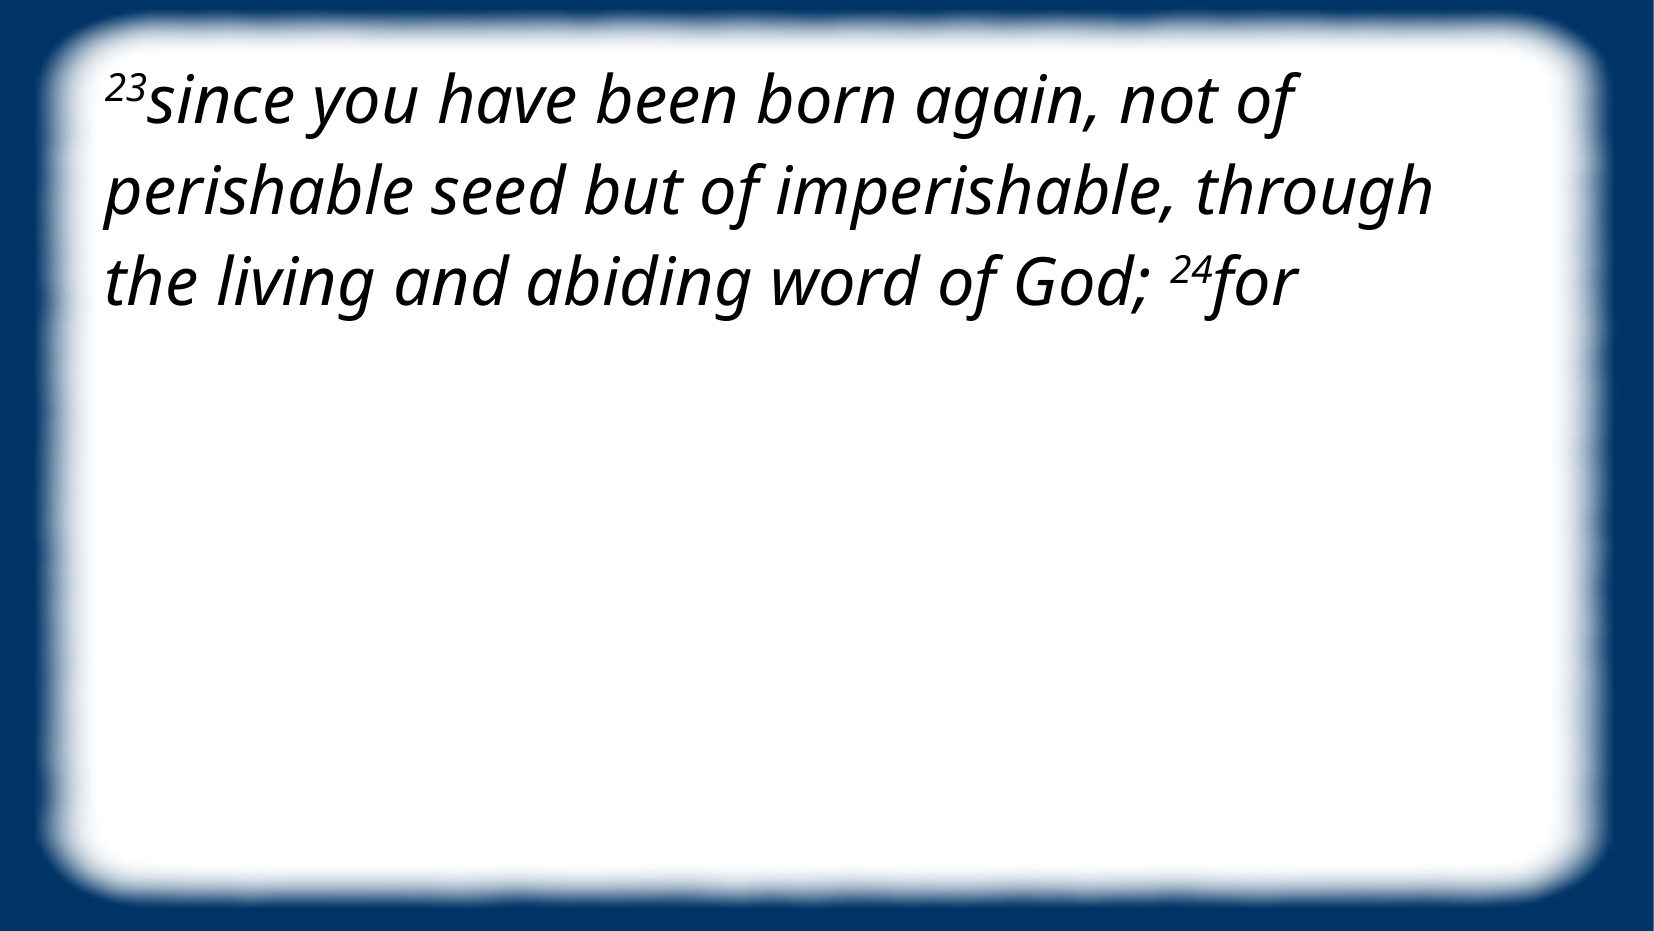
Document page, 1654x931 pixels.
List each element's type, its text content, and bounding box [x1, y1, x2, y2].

picture [0, 0, 1654, 931]
text_box 23since you have been born again, not of perishable seed but of imperishable, through the living and abiding word of God; 24for [90, 45, 1546, 327]
